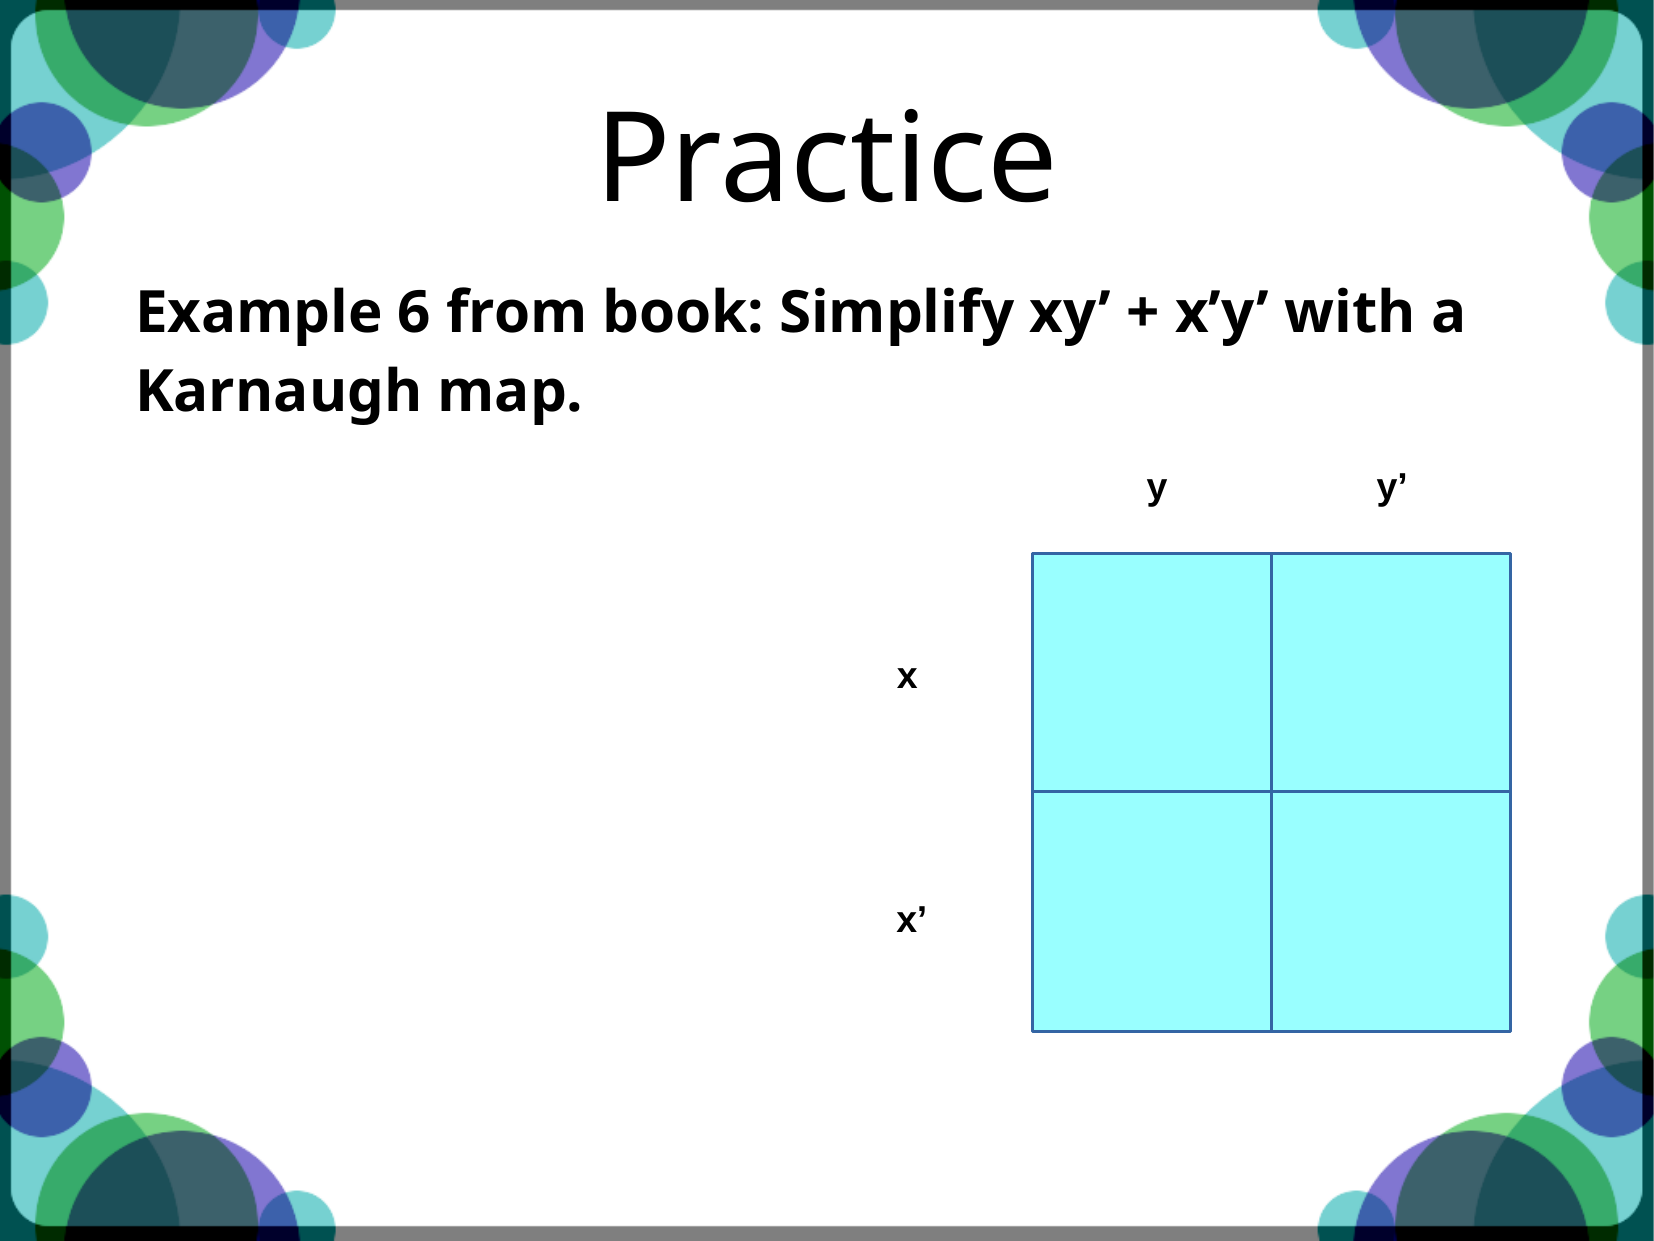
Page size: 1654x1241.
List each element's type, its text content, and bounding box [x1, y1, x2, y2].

text_box [1032, 553, 1511, 1032]
text_box y’ [1271, 457, 1514, 554]
text_box y [1032, 457, 1271, 553]
picture [0, 0, 1654, 1241]
text_box Example 6 from book: Simplify xy’ + x’y’ with a Karnaugh map. [135, 270, 1531, 943]
title Practice [82, 49, 1571, 257]
text_box x [842, 555, 972, 796]
text_box x’ [852, 797, 972, 1042]
